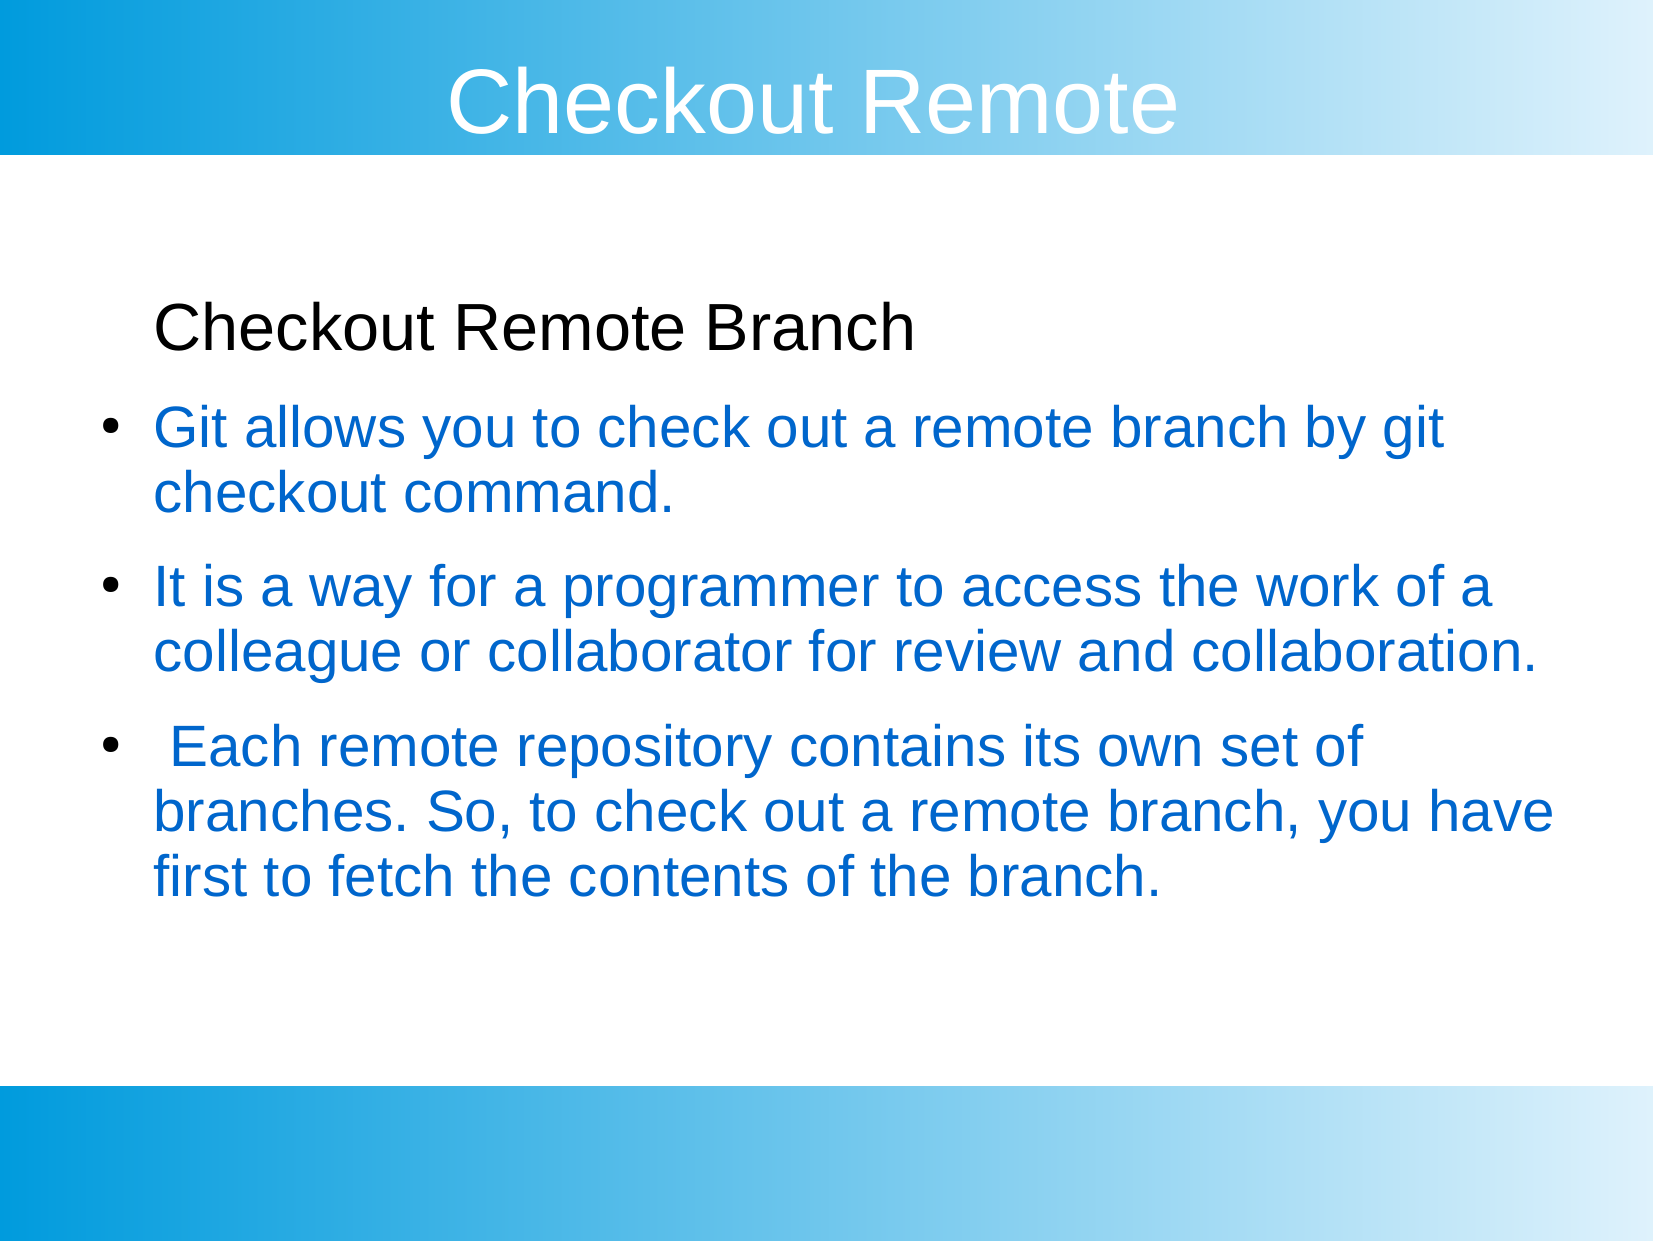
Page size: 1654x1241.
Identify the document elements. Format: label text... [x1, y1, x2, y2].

list Checkout Remote Branch Git allows you to check out a remote branch by git checkout command. It is a way for a programmer to access the work of a colleague or collaborator for review and collaboration. Each remote repository contains its own set of branches. So, to check out a remote branch, you have first to fetch the contents of the branch. [82, 290, 1571, 1010]
title Checkout Remote [82, 49, 1571, 155]
